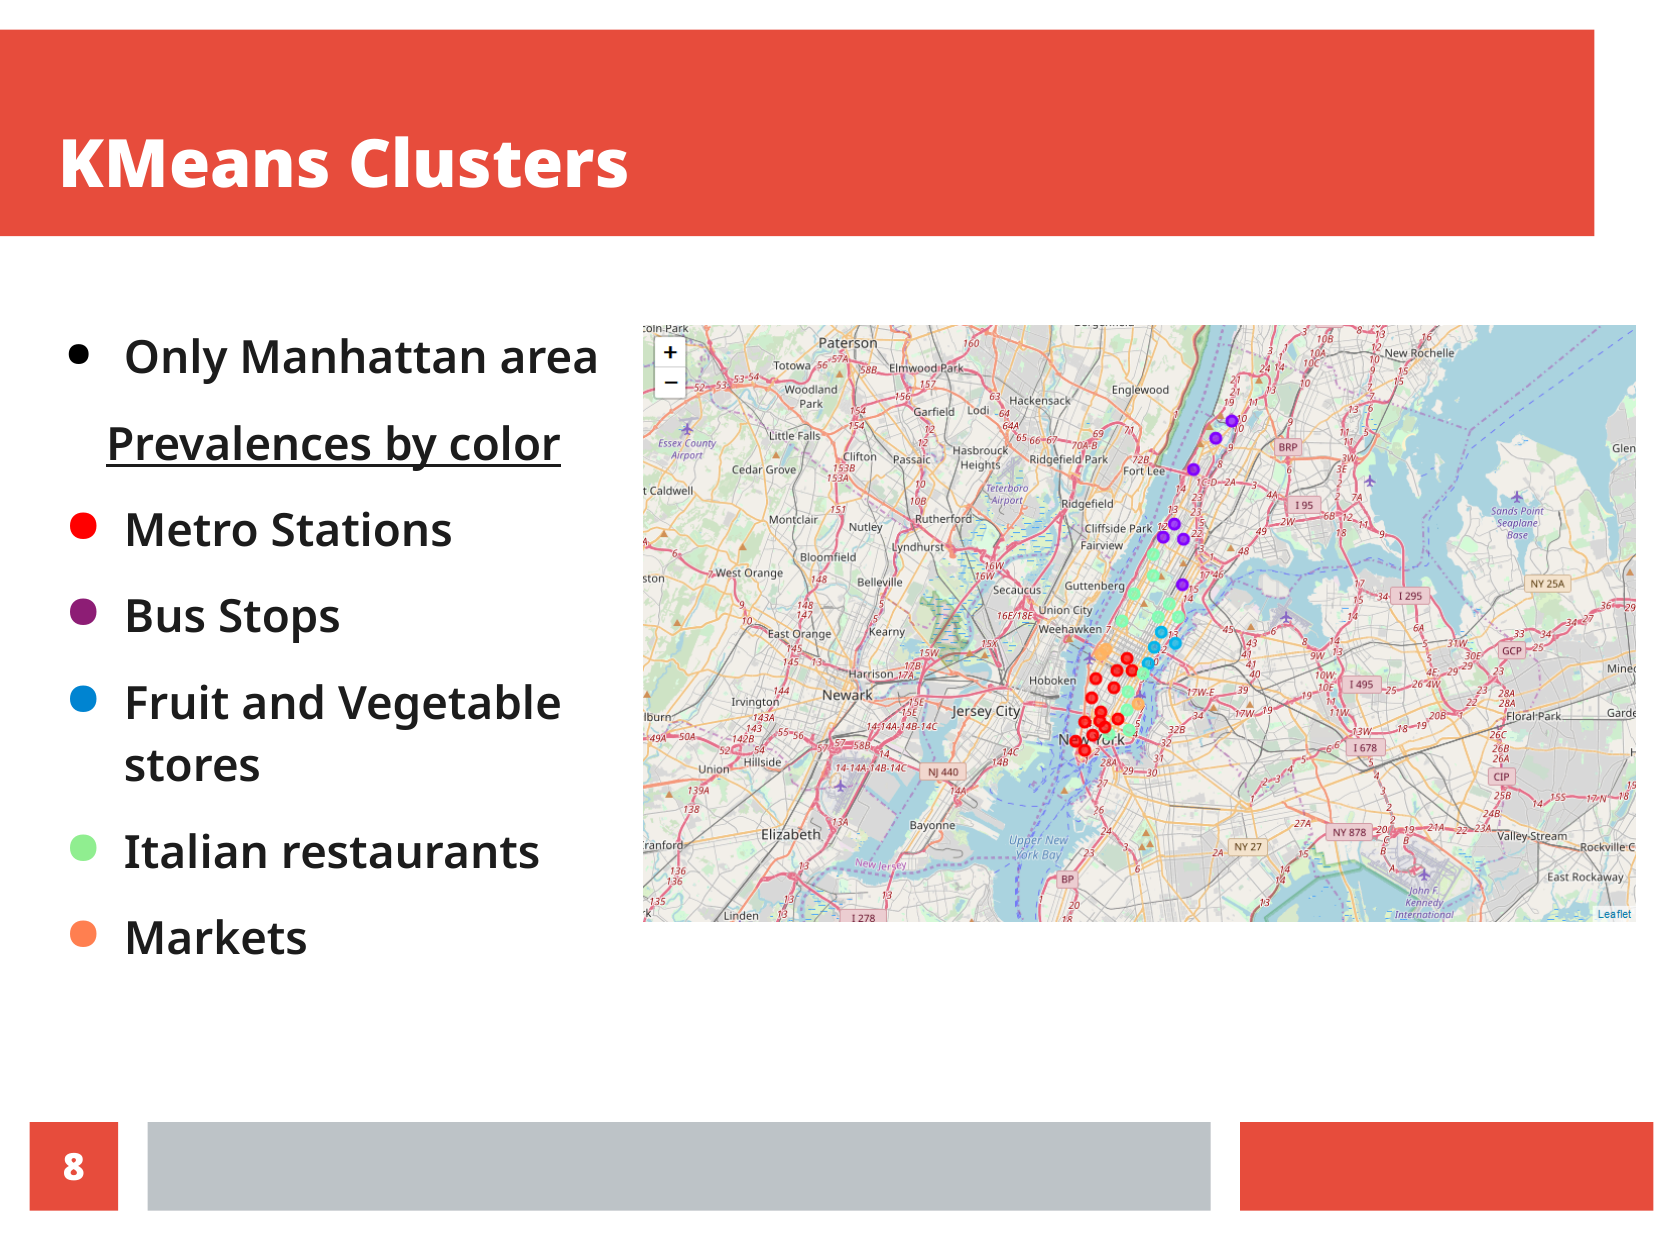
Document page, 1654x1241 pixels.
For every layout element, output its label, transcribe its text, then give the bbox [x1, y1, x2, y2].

list Only Manhattan area Prevalences by color Metro Stations Bus Stops Fruit and Vegetable stores Italian restaurants Markets [5, 324, 662, 1093]
picture [643, 325, 1636, 922]
title KMeans Clusters [59, 59, 1595, 207]
